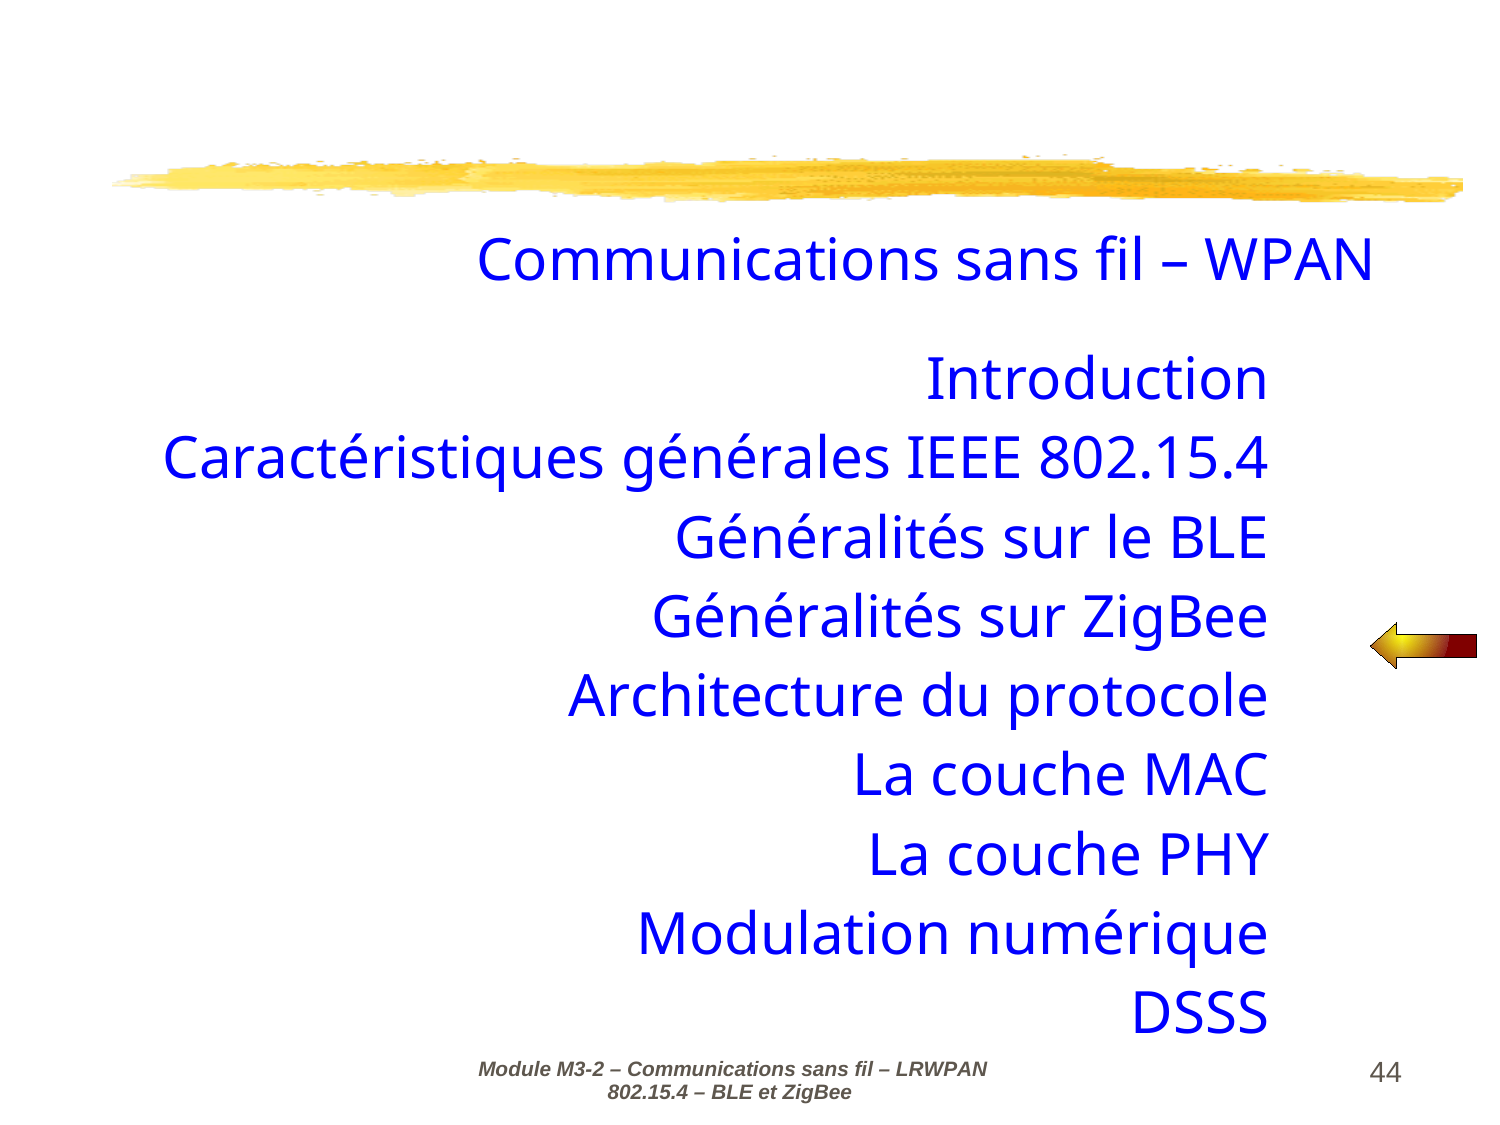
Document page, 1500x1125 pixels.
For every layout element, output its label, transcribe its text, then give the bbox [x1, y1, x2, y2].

text_box [1370, 622, 1477, 669]
title Communications sans fil – WPAN [101, 215, 1377, 301]
text_box Introduction Caractéristiques générales IEEE 802.15.4 Généralités sur le BLE Généralités sur ZigBee Architecture du protocole La couche MAC La couche PHY Modulation numérique DSSS [147, 329, 1384, 1125]
picture [112, 149, 1463, 213]
